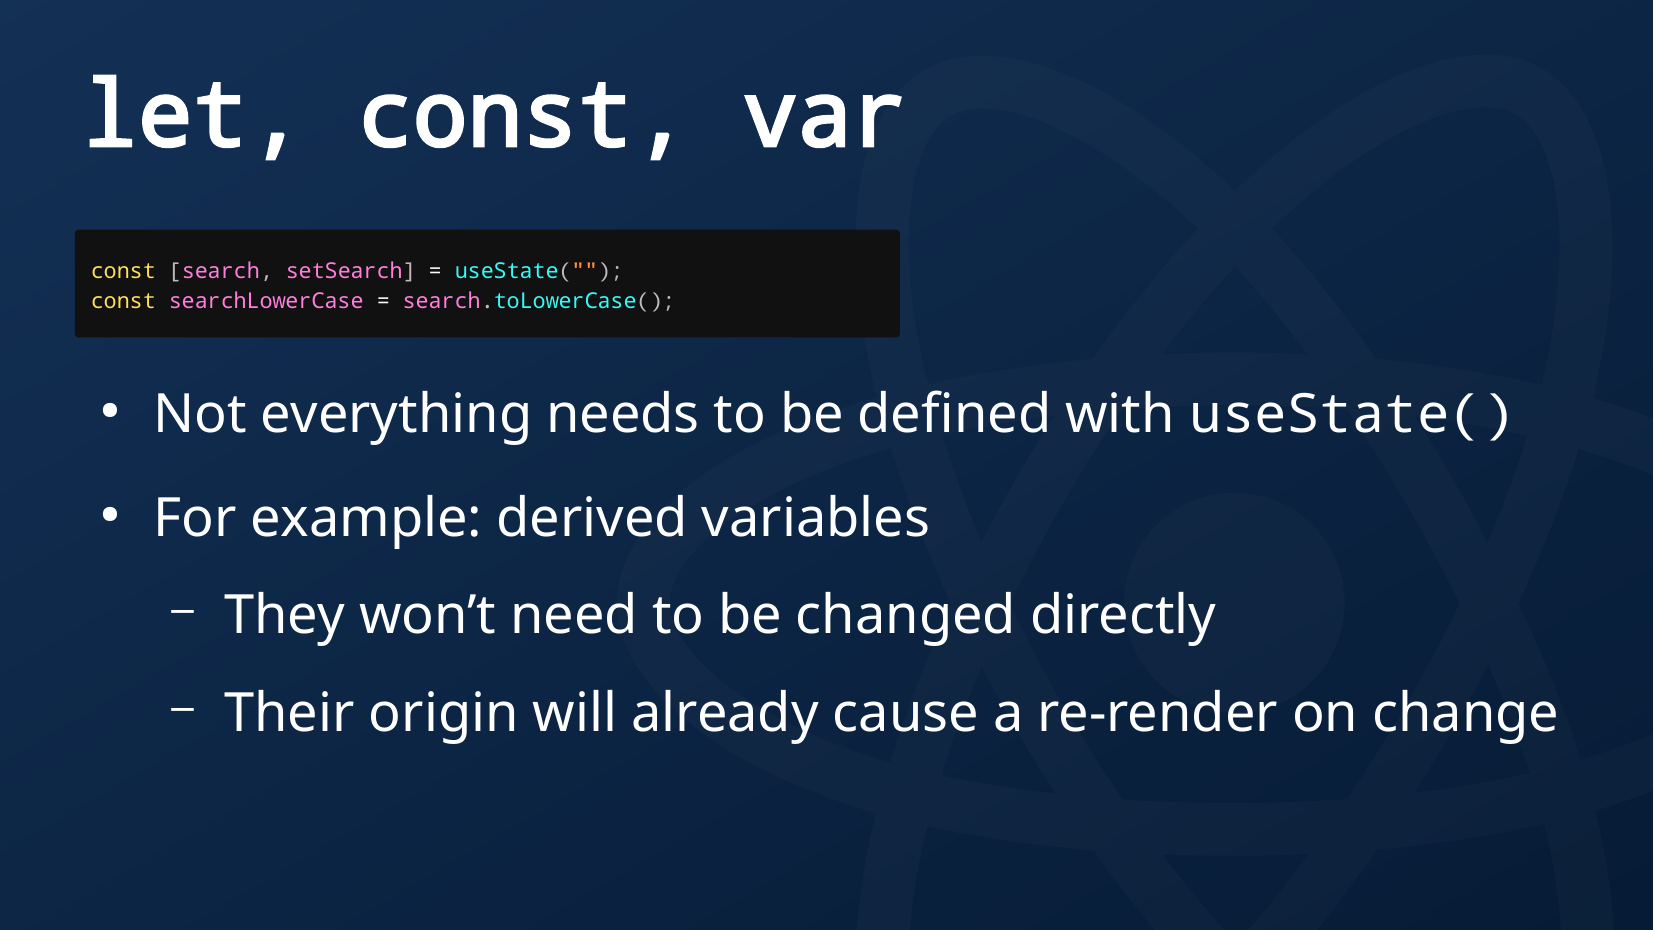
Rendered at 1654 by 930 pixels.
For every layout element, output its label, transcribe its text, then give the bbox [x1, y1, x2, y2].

list Not everything needs to be defined with useState() For example: derived variables They won’t need to be changed directly Their origin will already cause a re-render on change [82, 374, 1571, 825]
title let, const, var [82, 37, 1571, 193]
text_box const [search, setSearch] = useState(""); const searchLowerCase = search.toLowerCase(); [74, 229, 900, 338]
